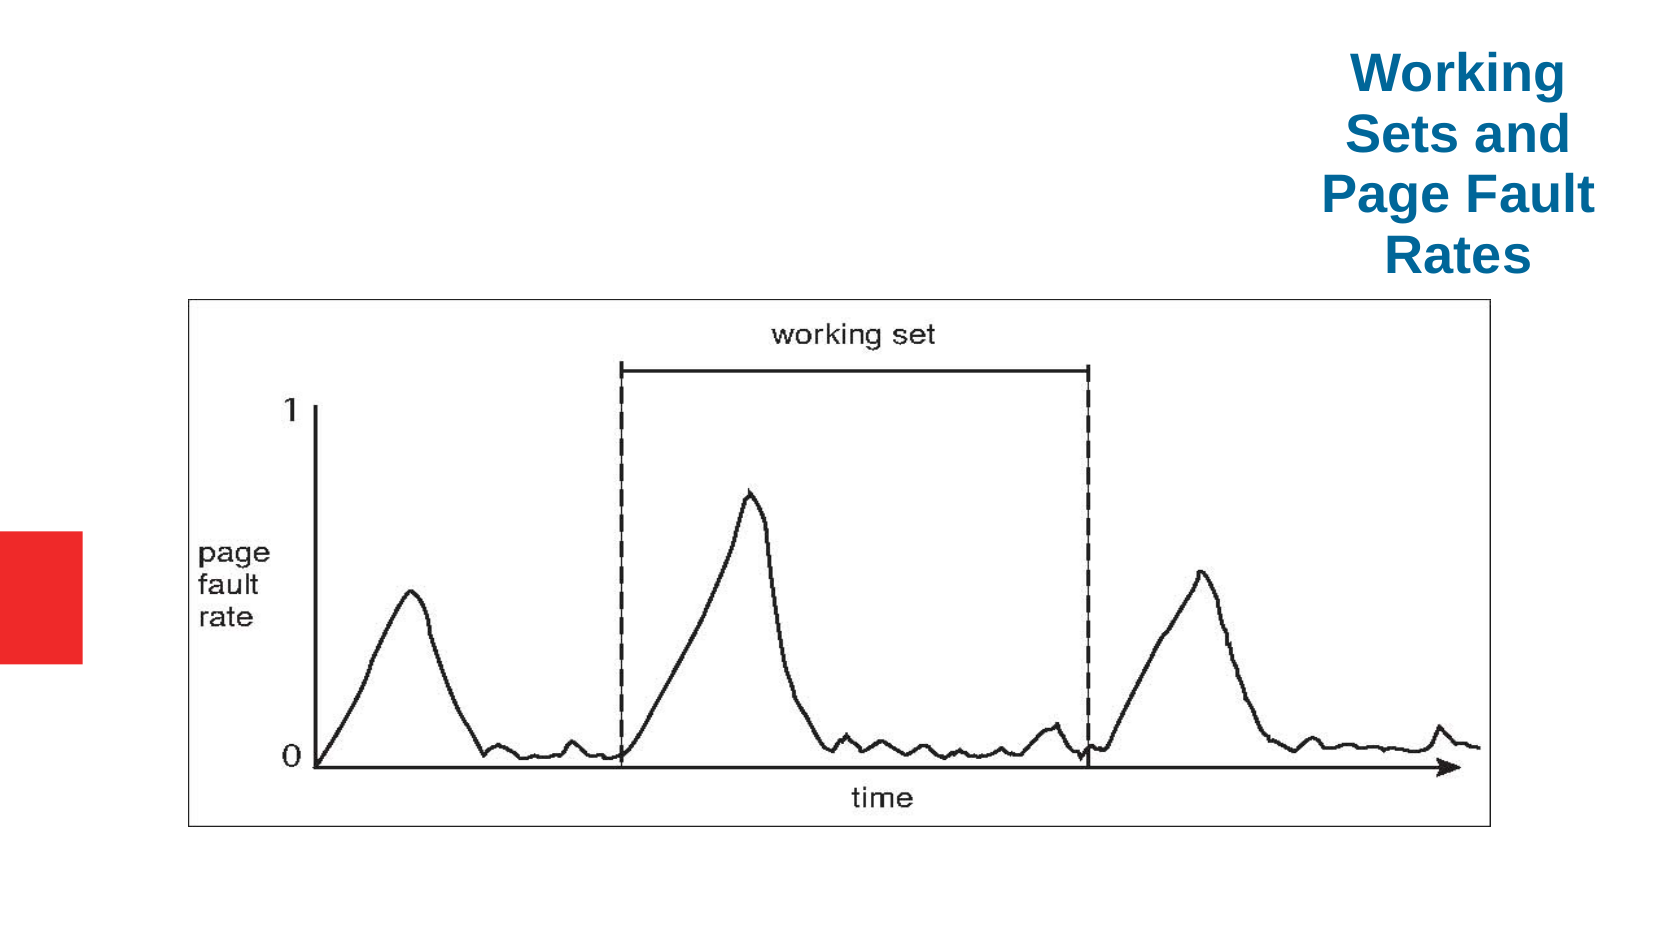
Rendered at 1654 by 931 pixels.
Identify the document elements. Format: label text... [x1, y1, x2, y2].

text_box Working Sets and Page Fault Rates [1275, 35, 1642, 626]
picture [188, 299, 1491, 827]
